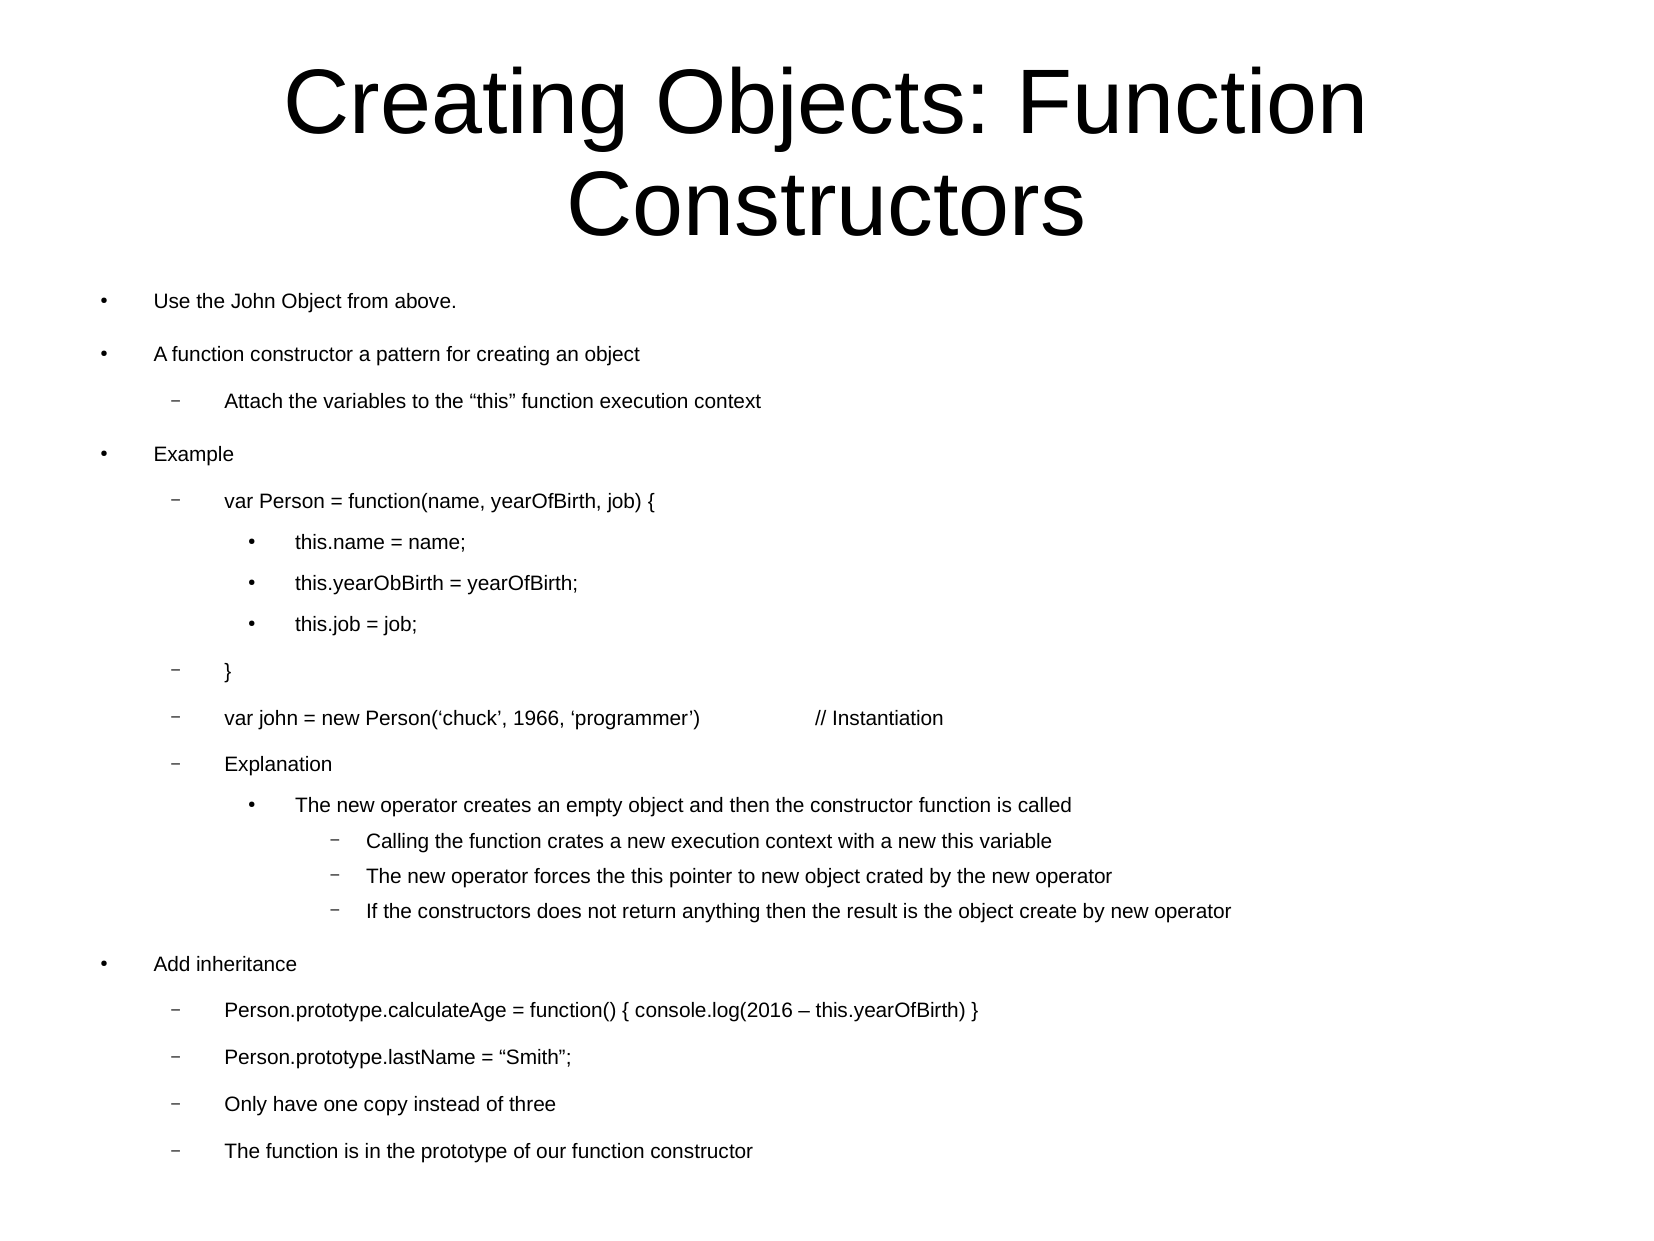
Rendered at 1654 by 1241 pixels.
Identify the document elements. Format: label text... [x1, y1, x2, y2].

title Creating Objects: Function Constructors [82, 49, 1571, 257]
list Use the John Object from above. A function constructor a pattern for creating an object Attach the variables to the “this” function execution context Example var Person = function(name, yearOfBirth, job) { this.name = name; this.yearObBirth = yearOfBirth; this.job = job; } var john = new Person(‘chuck’, 1966, ‘programmer’) // Instantiation Explanation The new operator creates an empty object and then the constructor function is called Calling the function crates a new execution context with a new this variable The new operator forces the this pointer to new object crated by the new operator If the constructors does not return anything then the result is the object create by new operator Add inheritance Person.prototype.calculateAge = function() { console.log(2016 – this.yearOfBirth) } Person.prototype.lastName = “Smith”; Only have one copy instead of three The function is in the prototype of our function constructor [82, 290, 1571, 1193]
